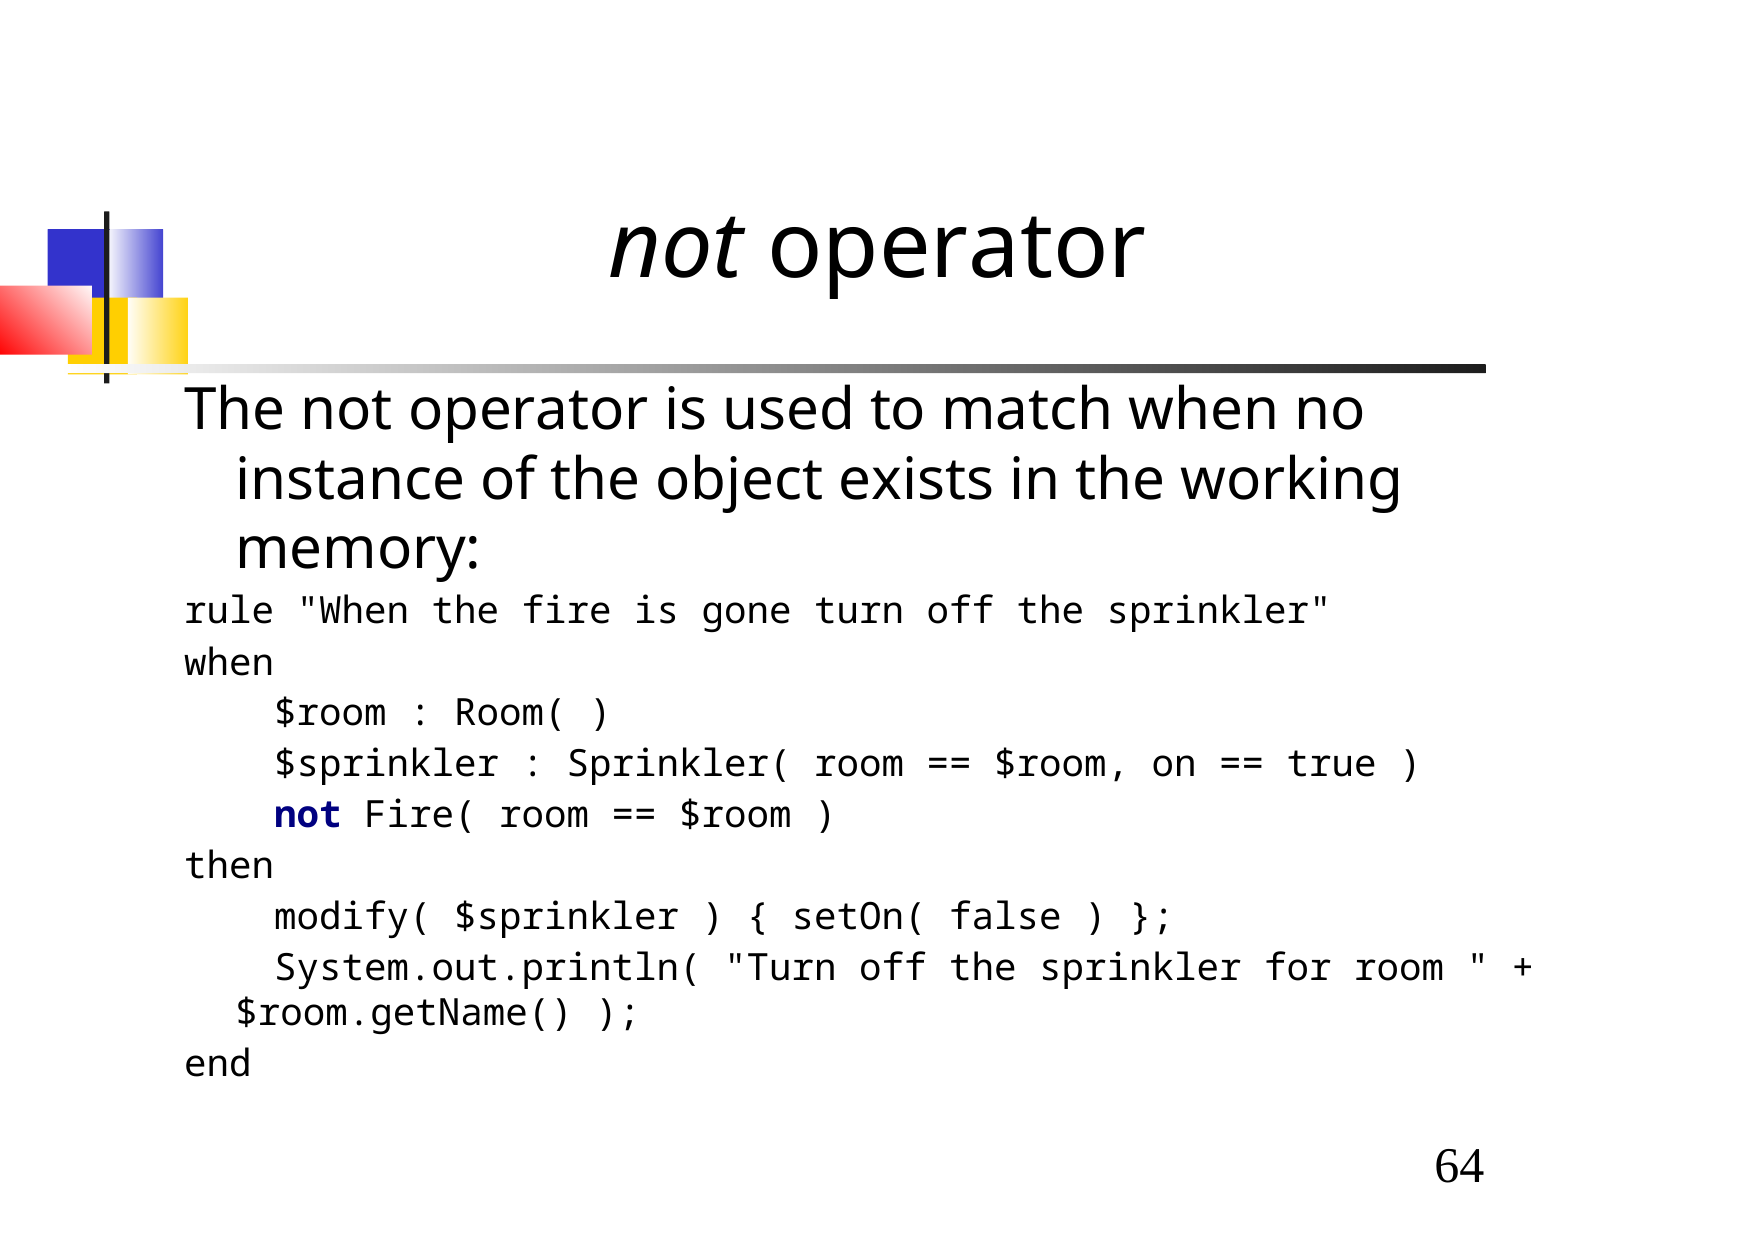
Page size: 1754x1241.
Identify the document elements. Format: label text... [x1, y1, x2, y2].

list The not operator is used to match when no instance of the object exists in the working memory: rule "When the fire is gone turn off the sprinkler" when $room : Room( ) $sprinkler : Sprinkler( room == $room, on == true ) not Fire( room == $room ) then modify( $sprinkler ) { setOn( false ) }; System.out.println( "Turn off the sprinkler for room " + $room.getName() ); end [179, 371, 1577, 1089]
title not operator [179, 152, 1577, 340]
